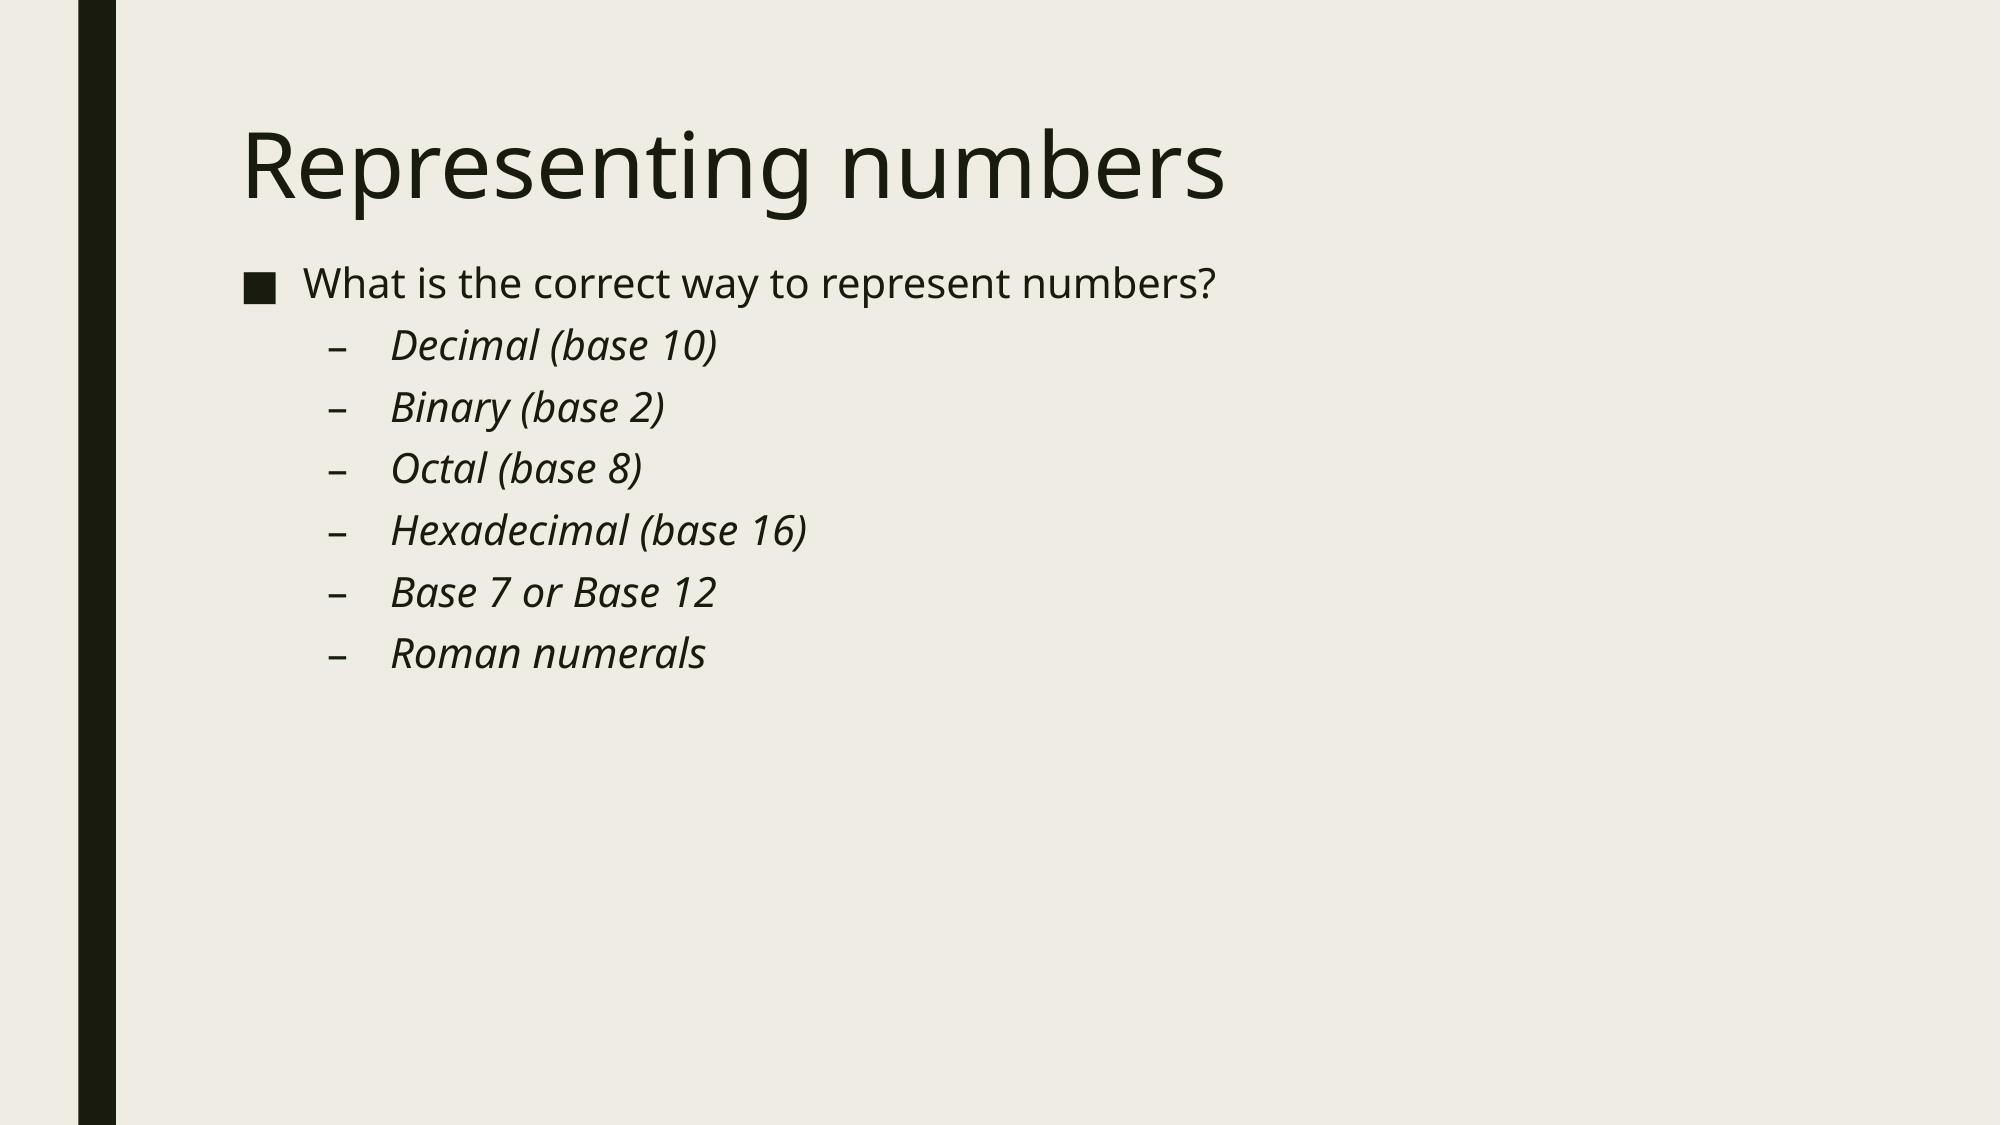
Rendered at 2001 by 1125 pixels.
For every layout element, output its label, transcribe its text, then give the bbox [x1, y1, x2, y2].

title Representing numbers [225, 112, 1800, 253]
list What is the correct way to represent numbers? Decimal (base 10) Binary (base 2) Octal (base 8) Hexadecimal (base 16) Base 7 or Base 12 Roman numerals [225, 253, 1800, 1024]
